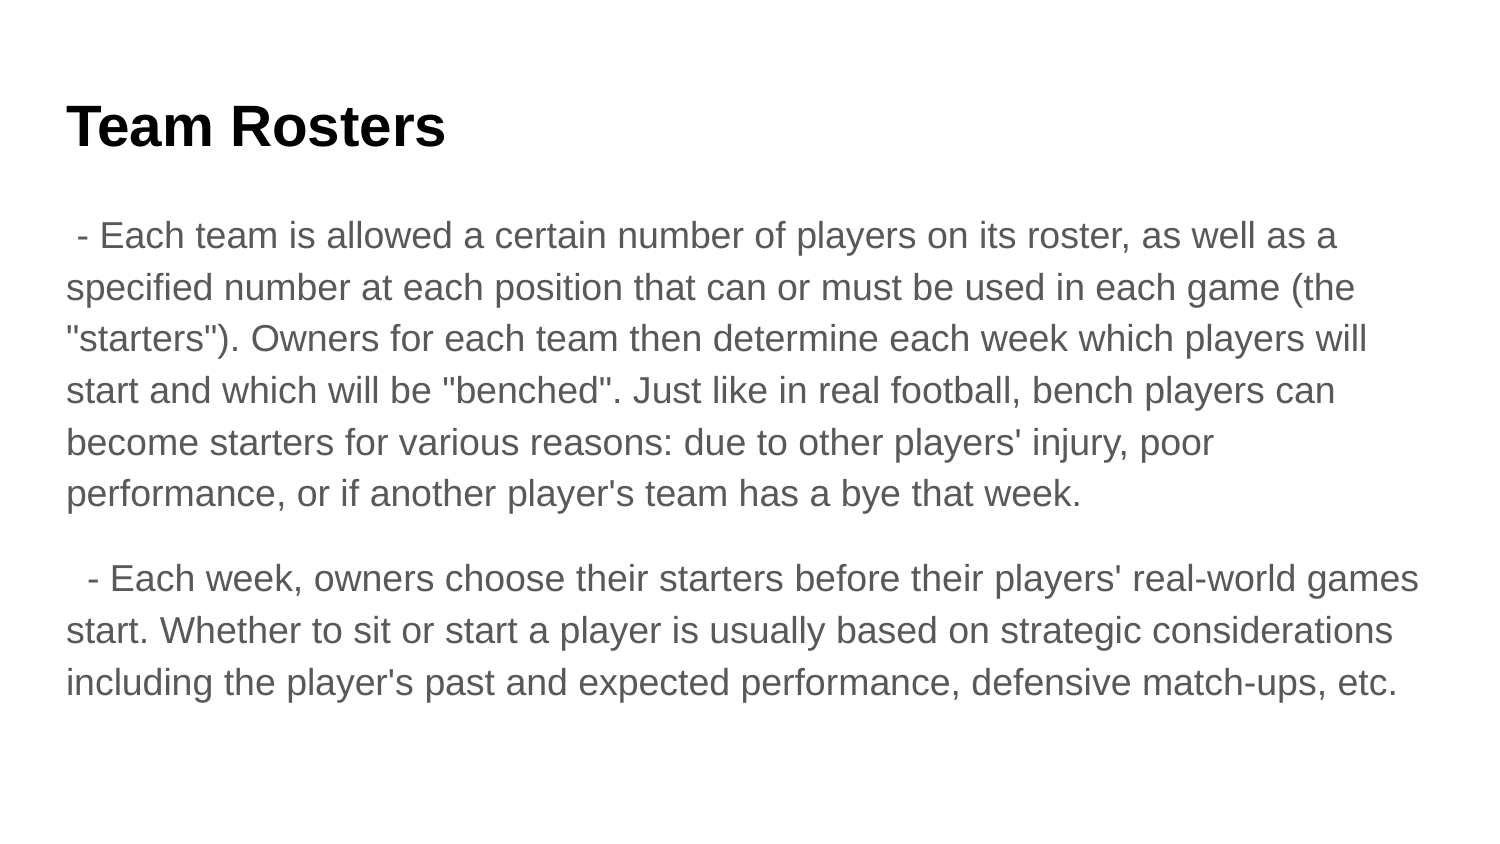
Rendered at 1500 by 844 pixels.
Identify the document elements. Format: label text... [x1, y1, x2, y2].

title Team Rosters [51, 72, 1449, 167]
list - Each team is allowed a certain number of players on its roster, as well as a specified number at each position that can or must be used in each game (the "starters"). Owners for each team then determine each week which players will start and which will be "benched". Just like in real football, bench players can become starters for various reasons: due to other players' injury, poor performance, or if another player's team has a bye that week. - Each week, owners choose their starters before their players' real-world games start. Whether to sit or start a player is usually based on strategic considerations including the player's past and expected performance, defensive match-ups, etc. [51, 189, 1449, 750]
